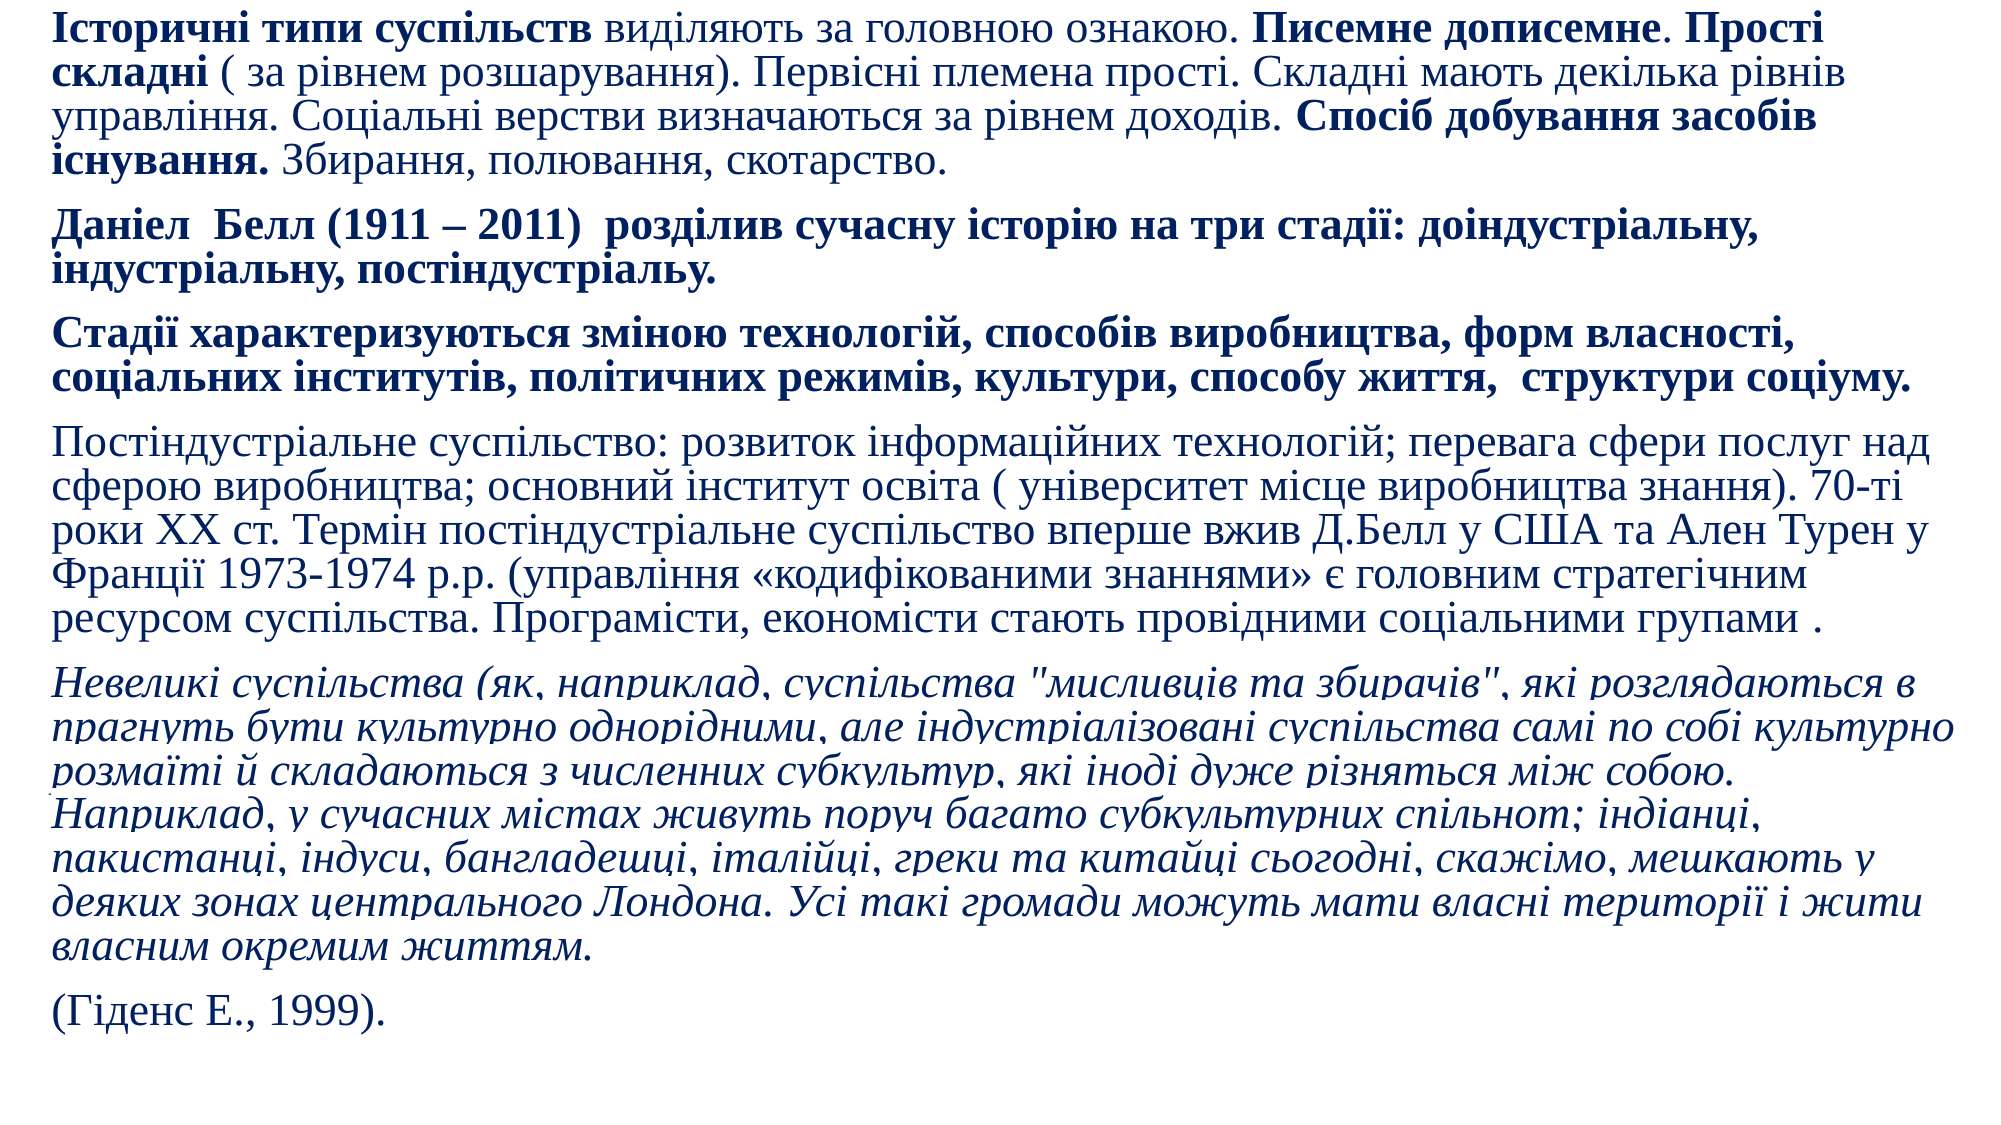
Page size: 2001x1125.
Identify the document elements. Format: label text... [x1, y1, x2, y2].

list Історичні типи суспільств виділяють за головною ознакою. Писемне дописемне. Прості складні ( за рівнем розшарування). Первісні племена прості. Складні мають декілька рівнів управління. Соціальні верстви визначаються за рівнем доходів. Спосіб добування засобів існування. Збирання, полювання, скотарство. Даніел Белл (1911 – 2011) розділив сучасну історію на три стадії: доіндустріальну, індустріальну, постіндустріальу. Стадії характеризуються зміною технологій, способів виробництва, форм власності, соціальних інститутів, політичних режимів, культури, способу життя, структури соціуму. Постіндустріальне суспільство: розвиток інформаційних технологій; перевага сфери послуг над сферою виробництва; основний інститут освіта ( університет місце виробництва знання). 70-ті роки ХХ ст. Термін постіндустріальне суспільство вперше вжив Д.Белл у США та Ален Турен у Франції 1973-1974 р.р. (управління «кодифікованими знаннями» є головним стратегічним ресурсом суспільства. Програмісти, економісти стають провідними соціальними групами . Невеликі суспільства (як, наприклад, суспільства "мисливців та збирачів", які розглядаються в прагнуть бути культурно однорідними, але індустріалізовані суспільства самі по собі культурно розмаїті й складаються з численних субкультур, які іноді дуже різняться між собою. Наприклад, у сучасних містах живуть поруч багато субкультурних спільнот; індіанці, пакистанці, індуси, бангладешці, італійці, греки та китайці сьогодні, скажімо, мешкають у деяких зонах центрального Лондона. Усі такі громади можуть мати власні території і жити власним окремим життям. (Гіденс Е., 1999). [36, 0, 1977, 1125]
